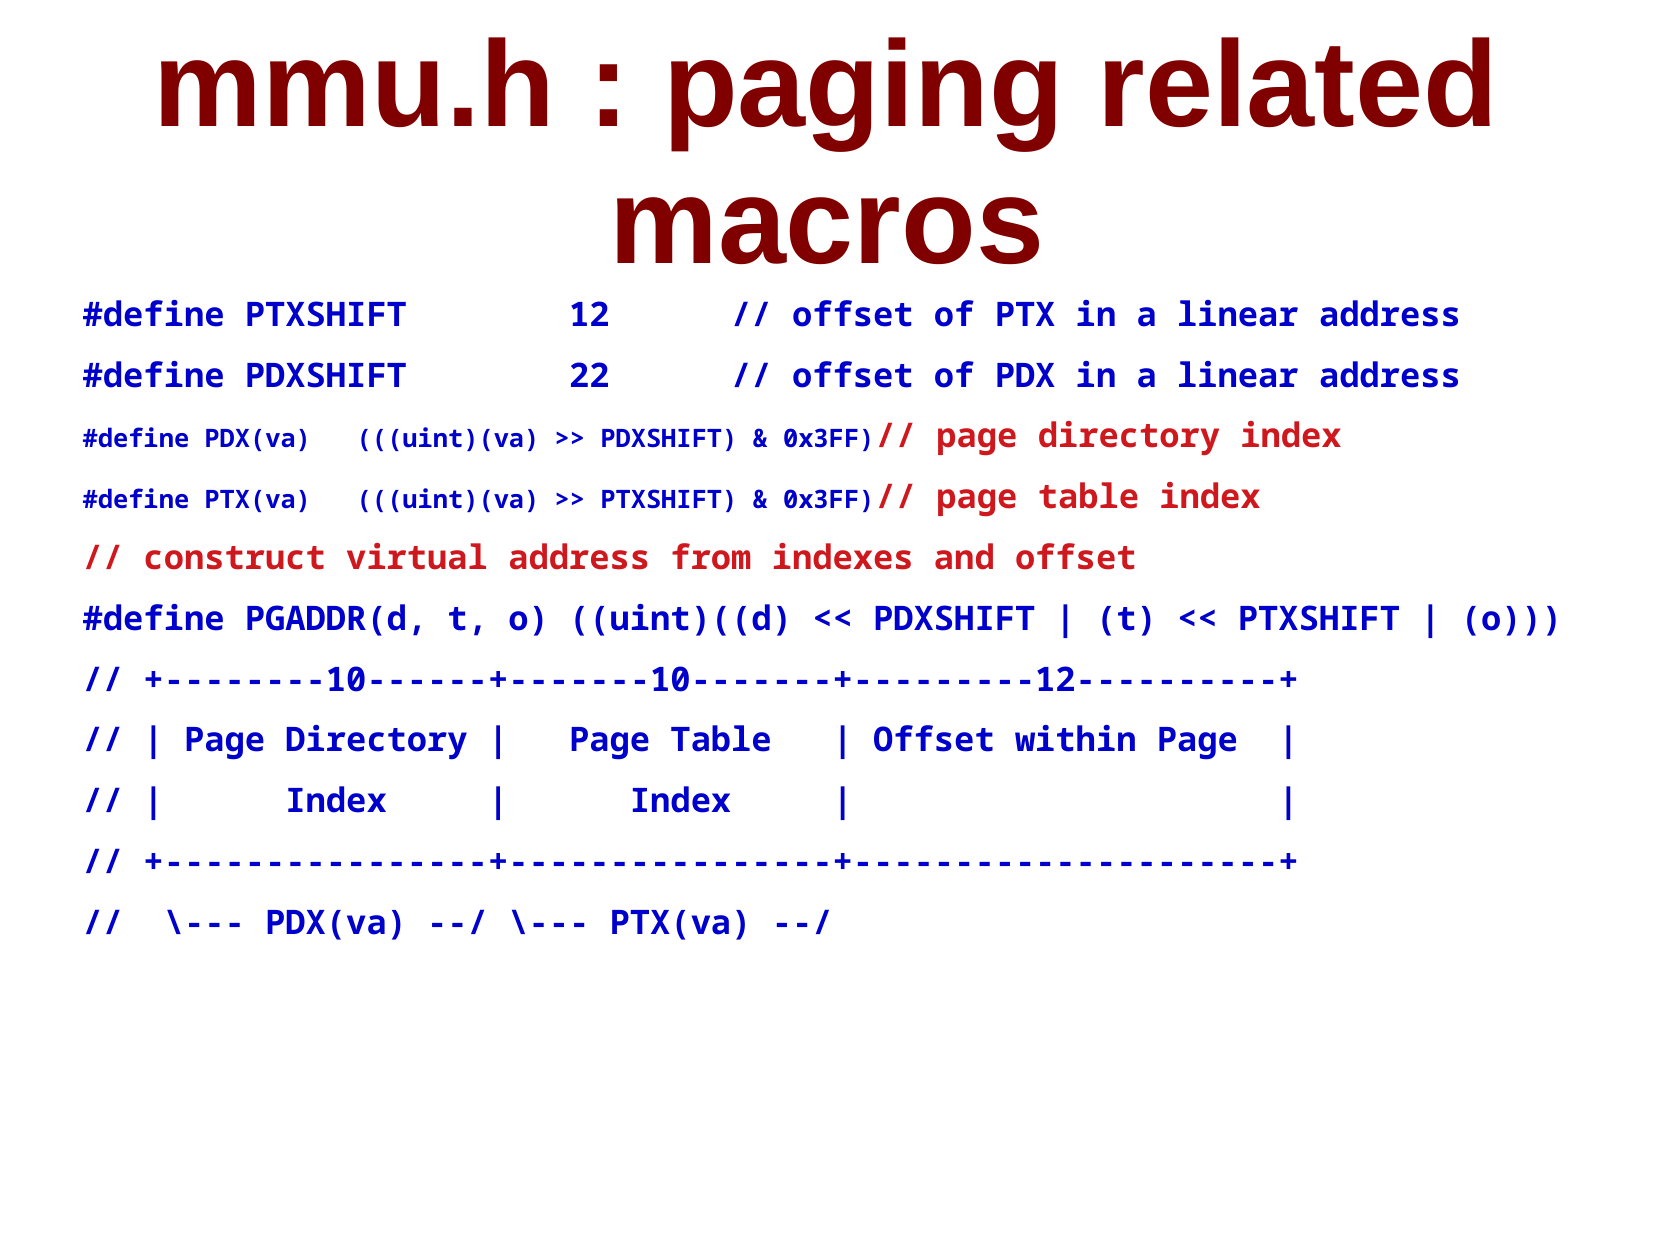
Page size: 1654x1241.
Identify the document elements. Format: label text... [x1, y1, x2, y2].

list #define PTXSHIFT 12 // offset of PTX in a linear address #define PDXSHIFT 22 // offset of PDX in a linear address #define PDX(va) (((uint)(va) >> PDXSHIFT) & 0x3FF)// page directory index #define PTX(va) (((uint)(va) >> PTXSHIFT) & 0x3FF)// page table index // construct virtual address from indexes and offset #define PGADDR(d, t, o) ((uint)((d) << PDXSHIFT | (t) << PTXSHIFT | (o))) // +--------10------+-------10-------+---------12----------+ // | Page Directory | Page Table | Offset within Page | // | Index | Index | | // +----------------+----------------+---------------------+ // \--- PDX(va) --/ \--- PTX(va) --/ [82, 290, 1571, 1010]
title mmu.h : paging related macros [82, 16, 1571, 290]
